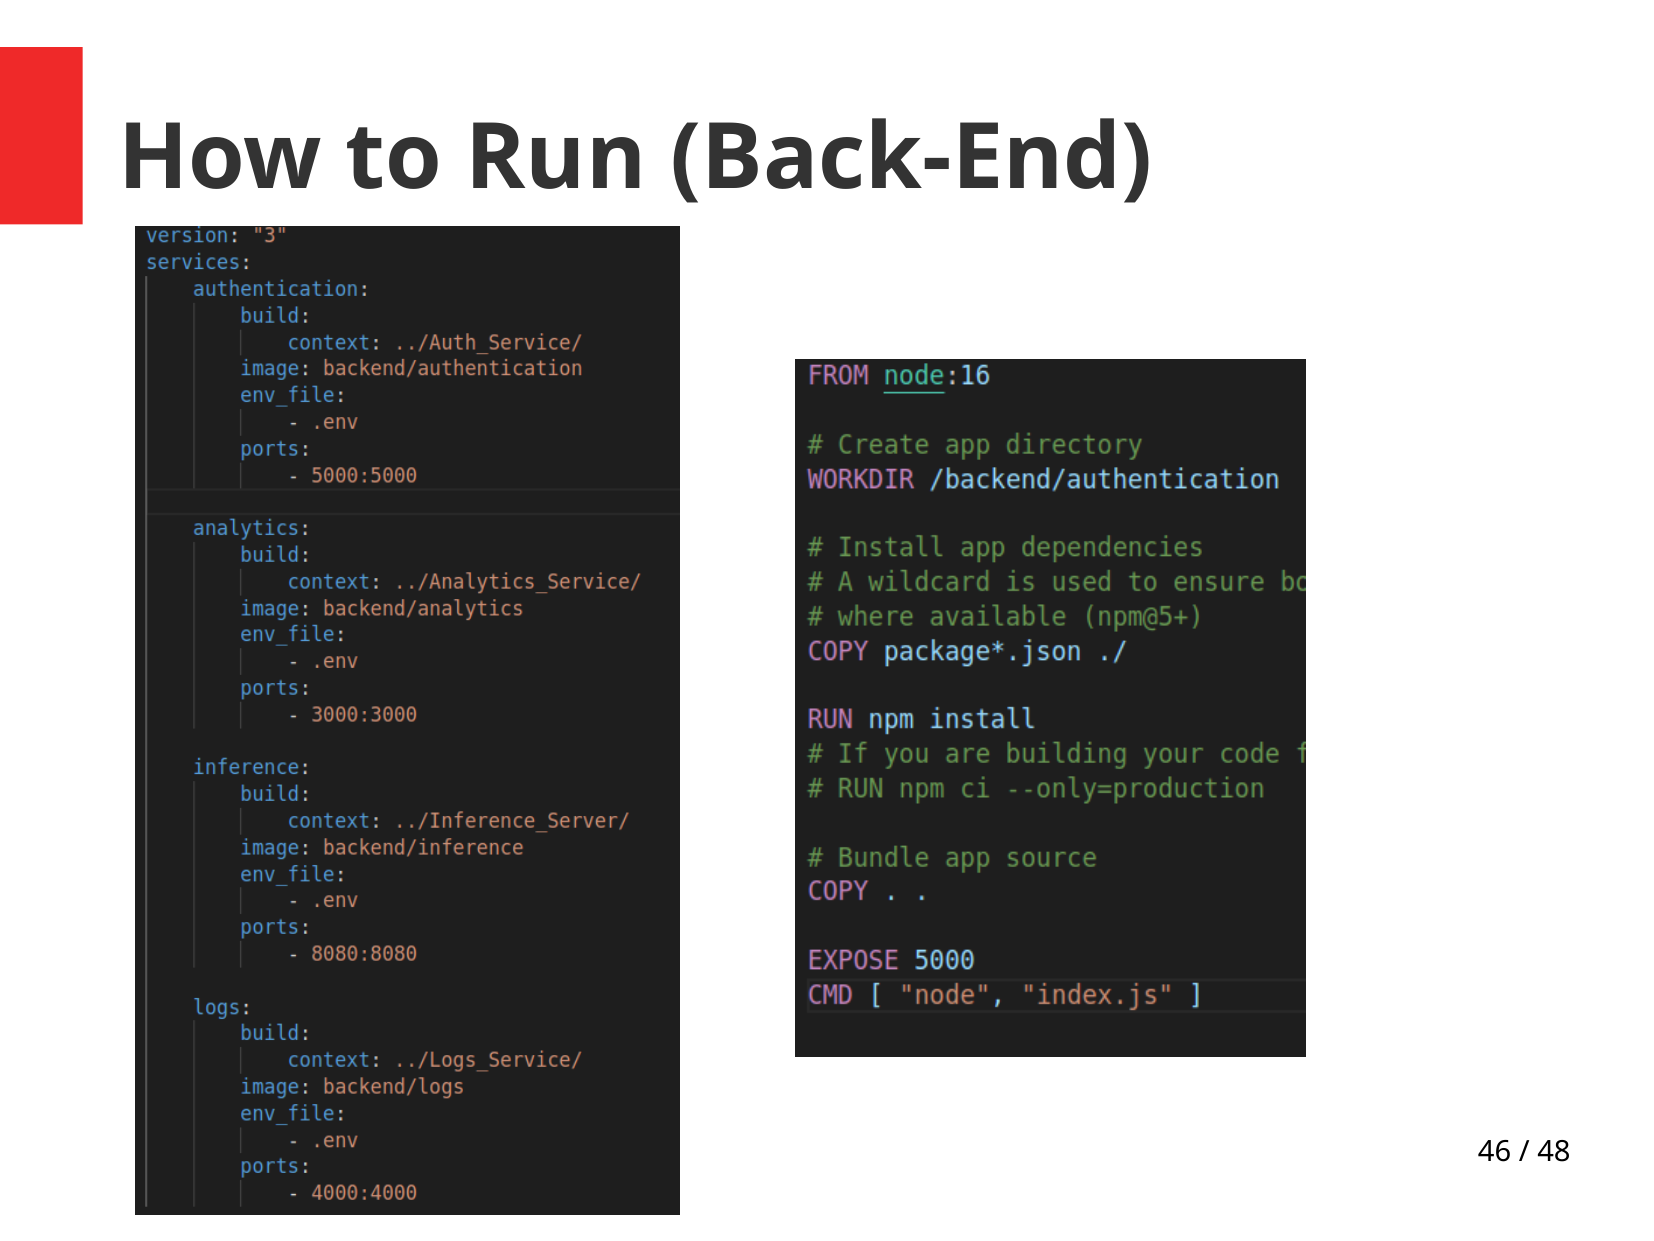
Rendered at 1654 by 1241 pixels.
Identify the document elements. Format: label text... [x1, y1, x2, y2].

picture [795, 359, 1306, 1057]
picture [135, 226, 680, 1216]
title How to Run (Back-End) [118, 49, 1571, 257]
